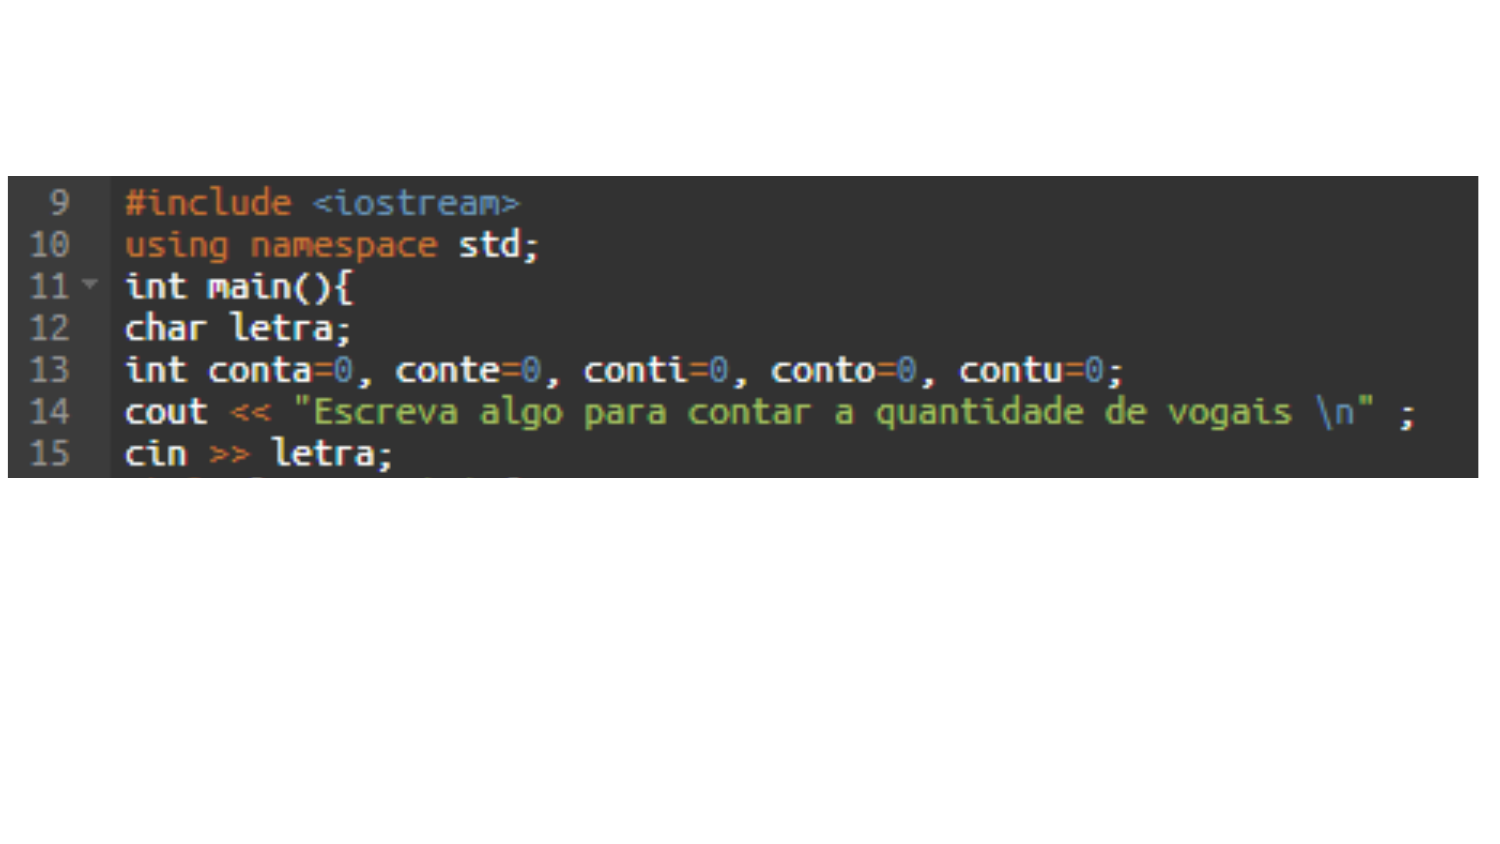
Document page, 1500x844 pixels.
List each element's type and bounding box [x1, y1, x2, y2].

picture [7, 176, 1479, 478]
